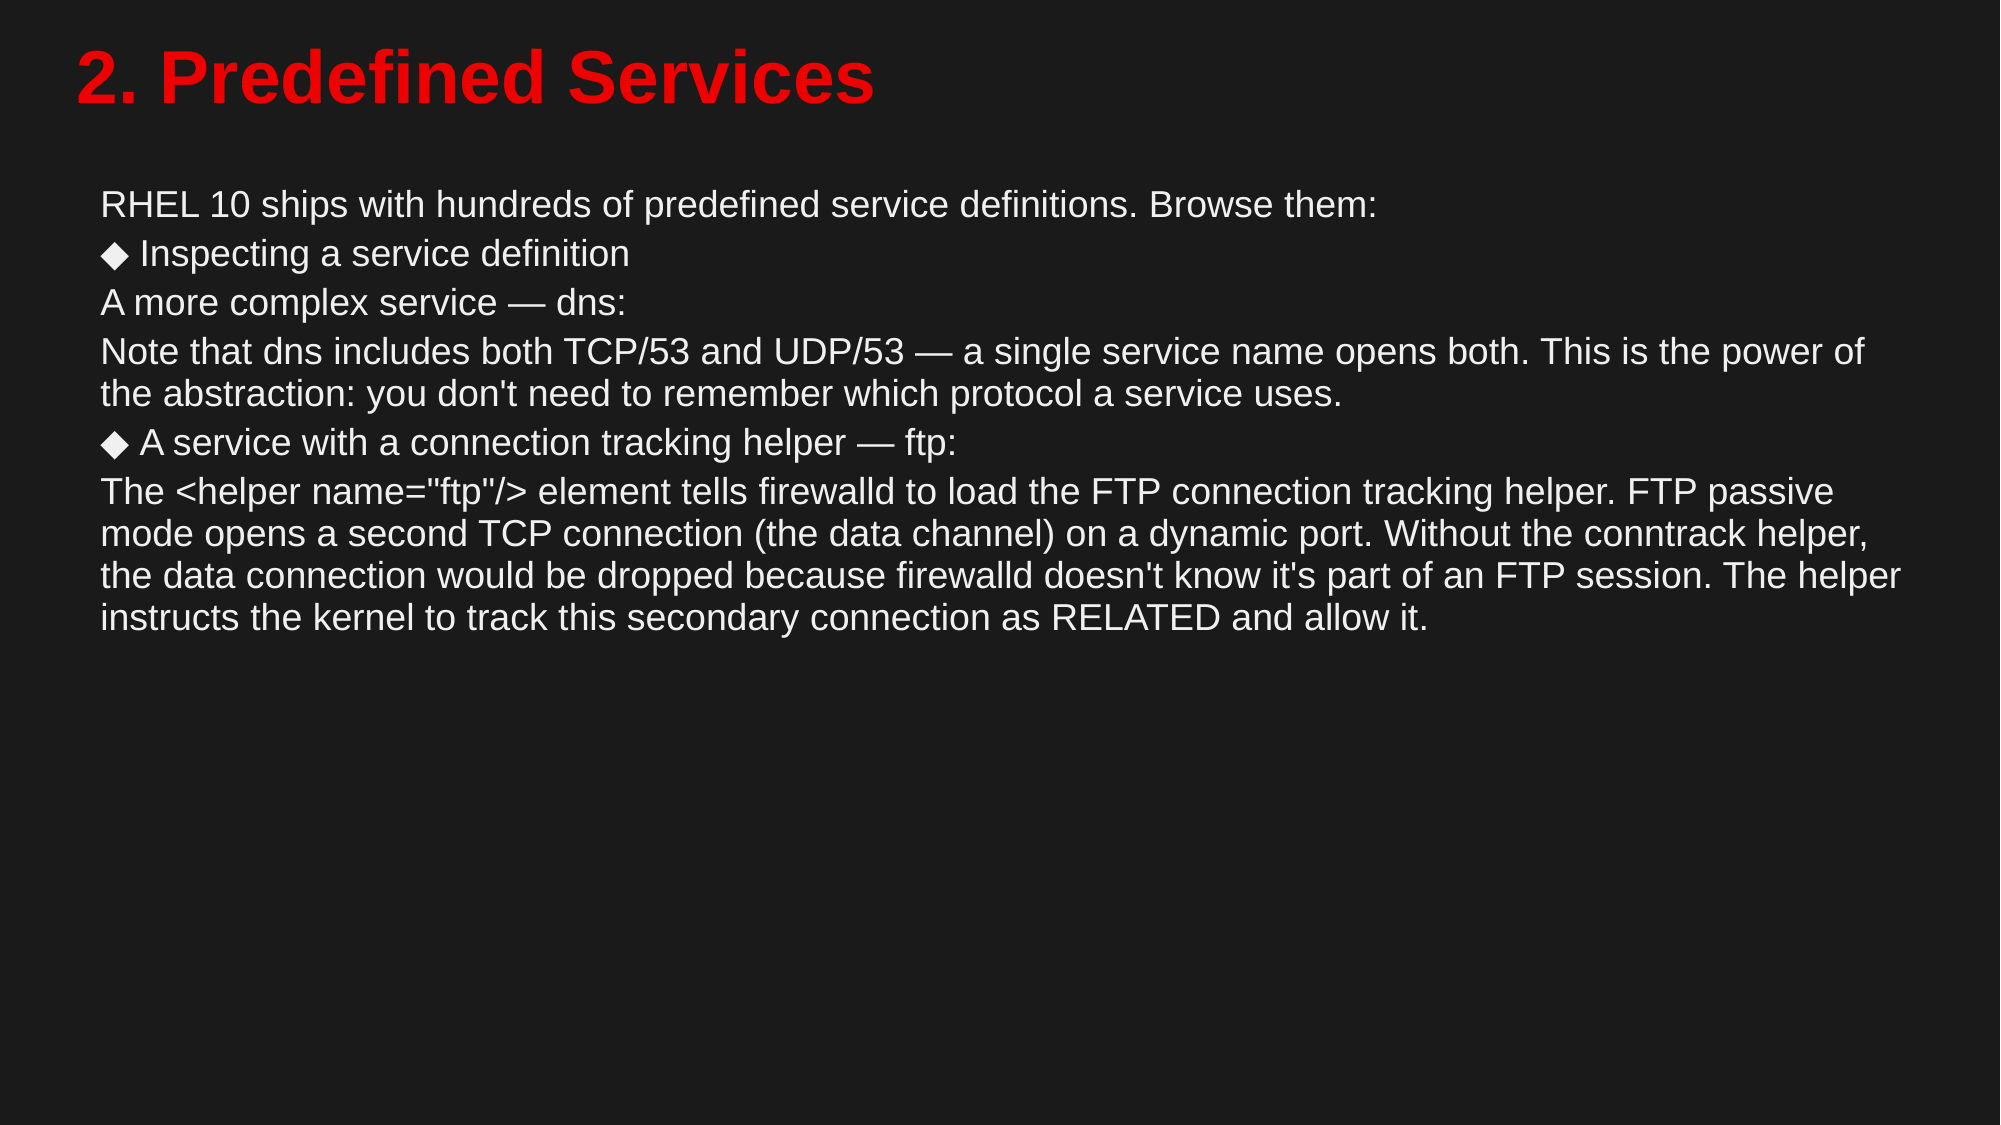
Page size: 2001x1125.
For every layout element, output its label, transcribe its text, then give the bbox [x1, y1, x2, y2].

text_box RHEL 10 ships with hundreds of predefined service definitions. Browse them: ◆ Inspecting a service definition A more complex service — dns: Note that dns includes both TCP/53 and UDP/53 — a single service name opens both. This is the power of the abstraction: you don't need to remember which protocol a service uses. ◆ A service with a connection tracking helper — ftp: The <helper name="ftp"/> element tells firewalld to load the FTP connection tracking helper. FTP passive mode opens a second TCP connection (the data channel) on a dynamic port. Without the conntrack helper, the data connection would be dropped because firewalld doesn't know it's part of an FTP session. The helper instructs the kernel to track this secondary connection as RELATED and allow it. [59, 171, 1942, 1087]
text_box 2. Predefined Services [59, 23, 1942, 154]
